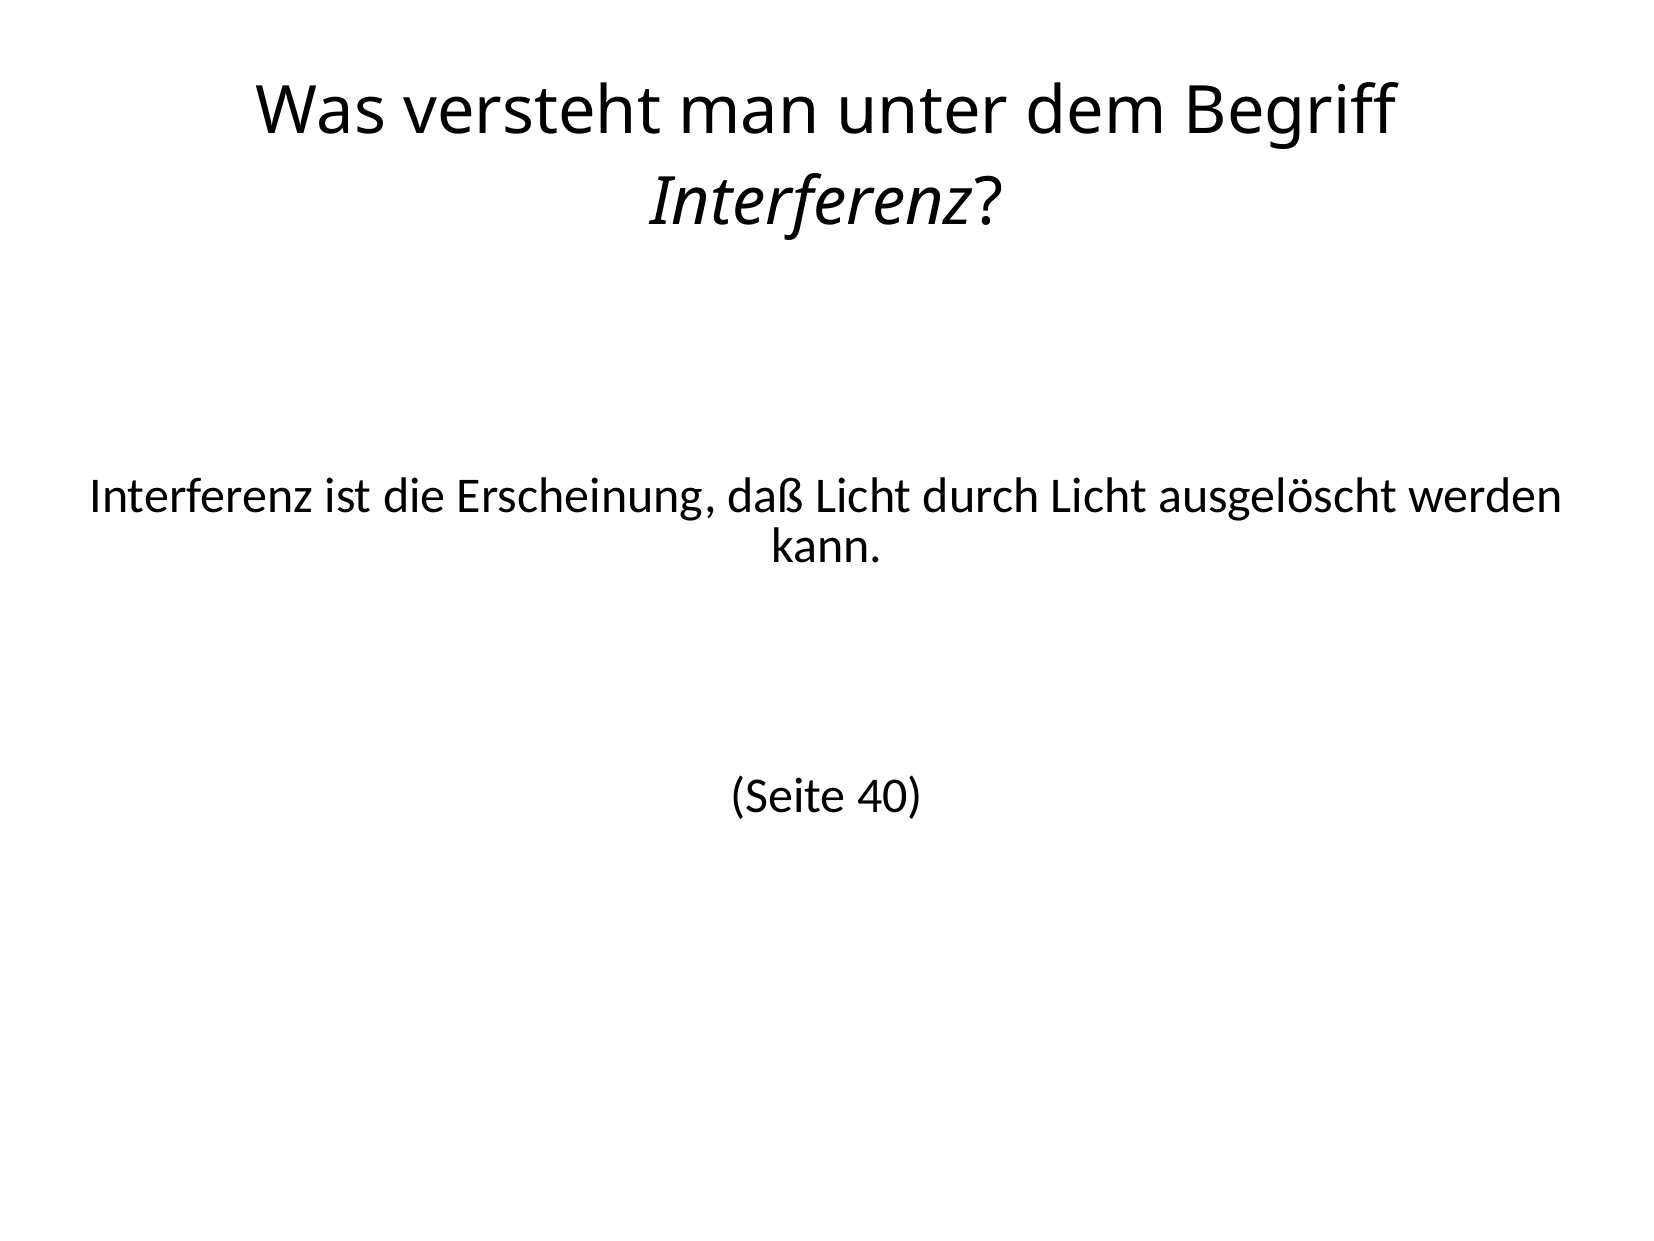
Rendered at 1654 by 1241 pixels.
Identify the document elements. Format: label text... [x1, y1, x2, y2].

subtitle Interferenz ist die Erscheinung, daß Licht durch Licht ausgelöscht werden kann. (Seite 40) [82, 290, 1571, 1010]
title Was versteht man unter dem Begriff Interferenz? [82, 49, 1571, 257]
